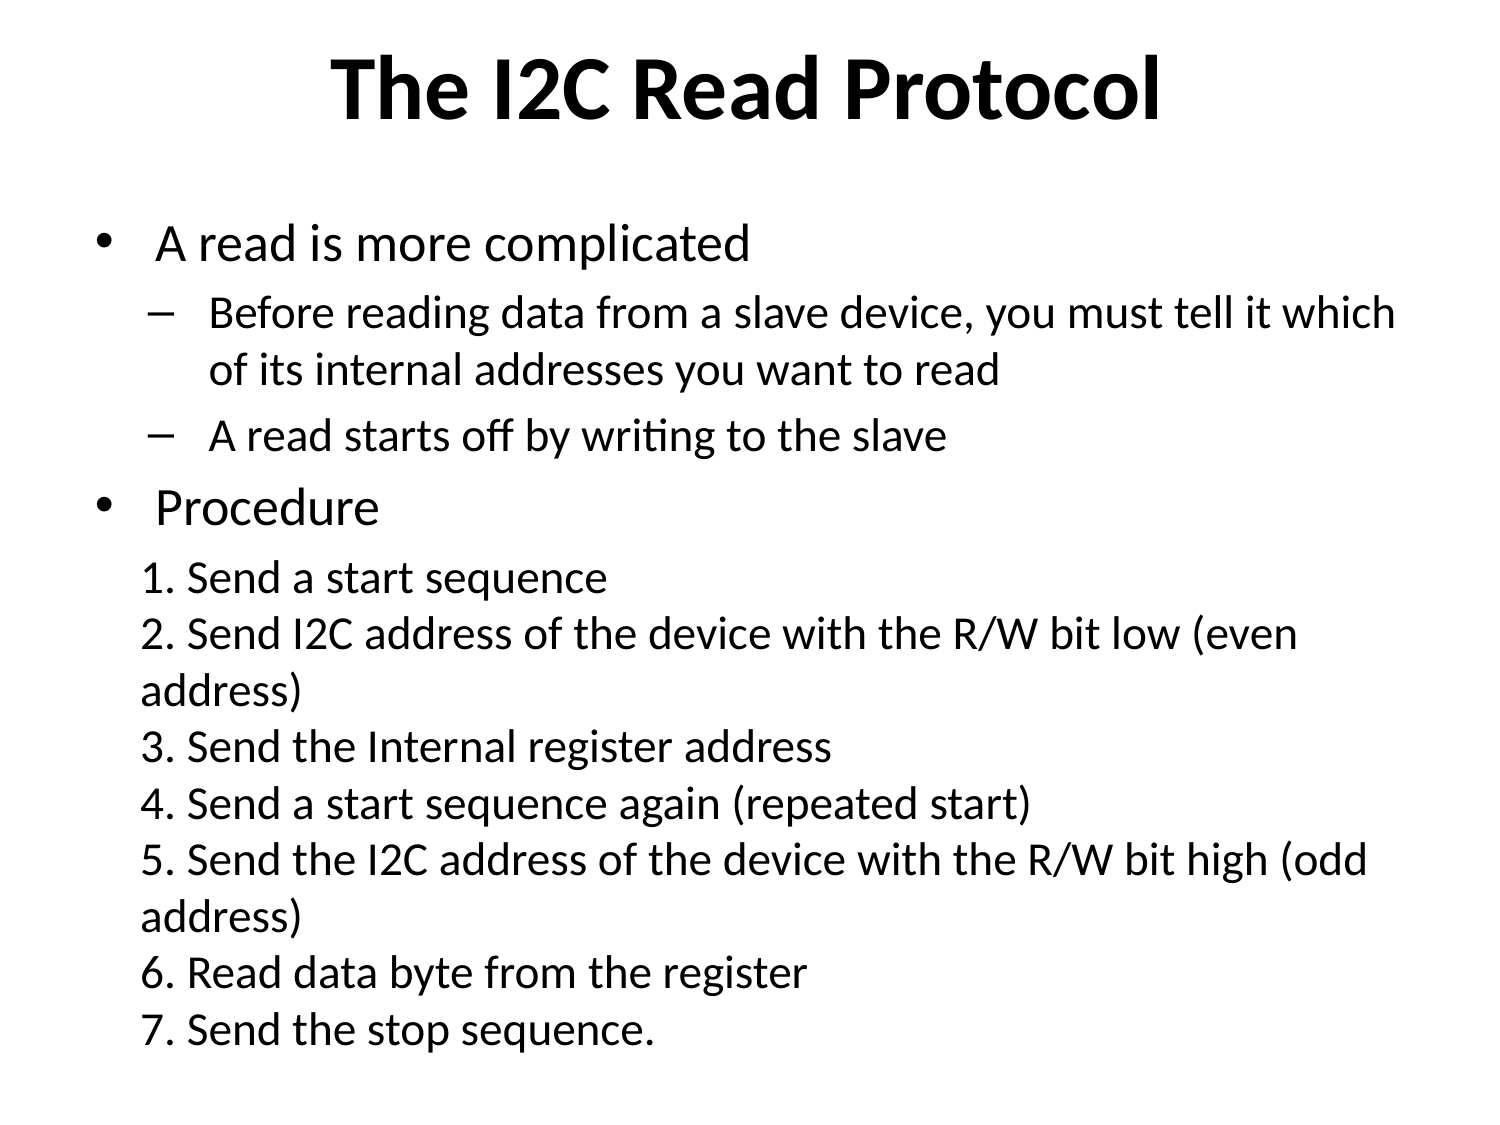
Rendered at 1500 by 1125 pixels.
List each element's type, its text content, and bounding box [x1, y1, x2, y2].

title The I2C Read Protocol [72, 3, 1423, 163]
list A read is more complicated Before reading data from a slave device, you must tell it which of its internal addresses you want to read A read starts off by writing to the slave Procedure 1. Send a start sequence 2. Send I2C address of the device with the R/W bit low (even address) 3. Send the Internal register address 4. Send a start sequence again (repeated start) 5. Send the I2C address of the device with the R/W bit high (odd address) 6. Read data byte from the register 7. Send the stop sequence. [72, 200, 1423, 1063]
